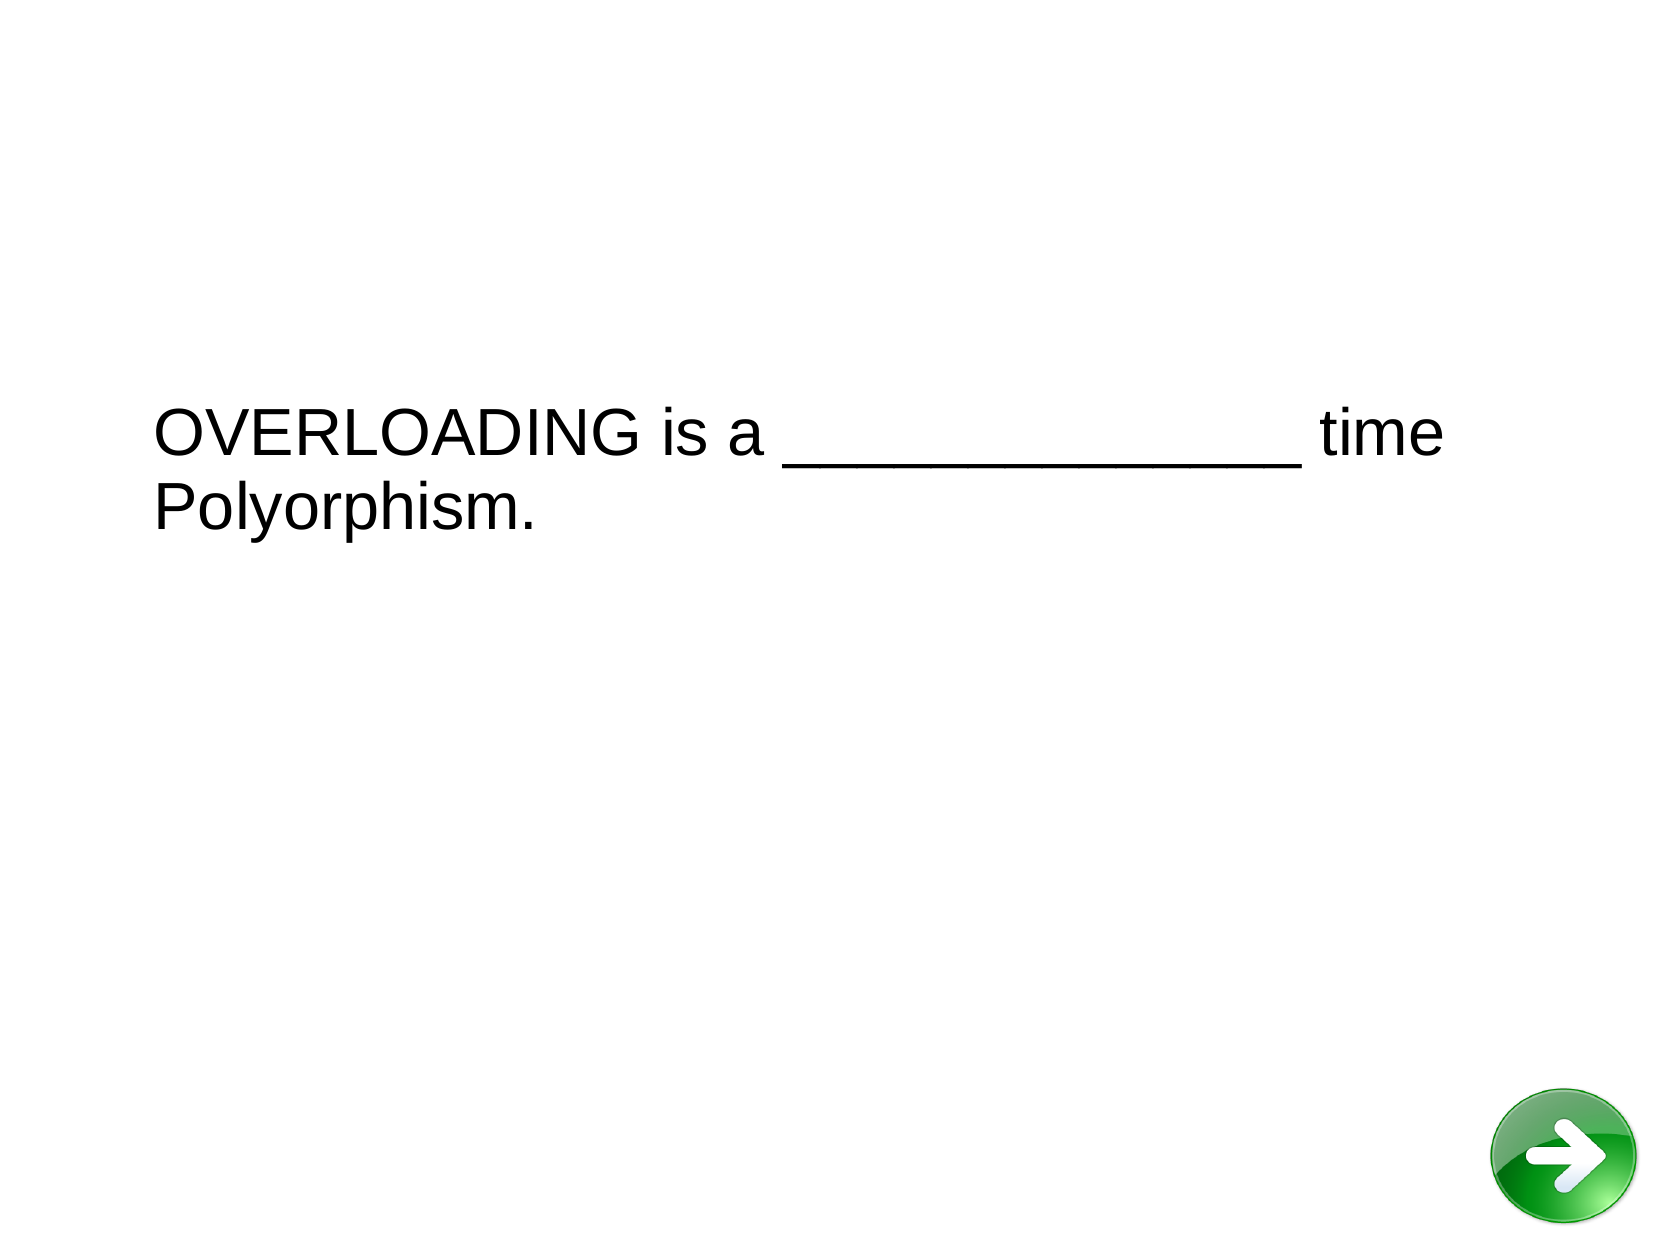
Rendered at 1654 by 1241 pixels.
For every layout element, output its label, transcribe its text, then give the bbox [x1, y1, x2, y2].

list OVERLOADING is a ______________ time Polyorphism. [82, 290, 1571, 1010]
picture [1488, 1086, 1641, 1227]
